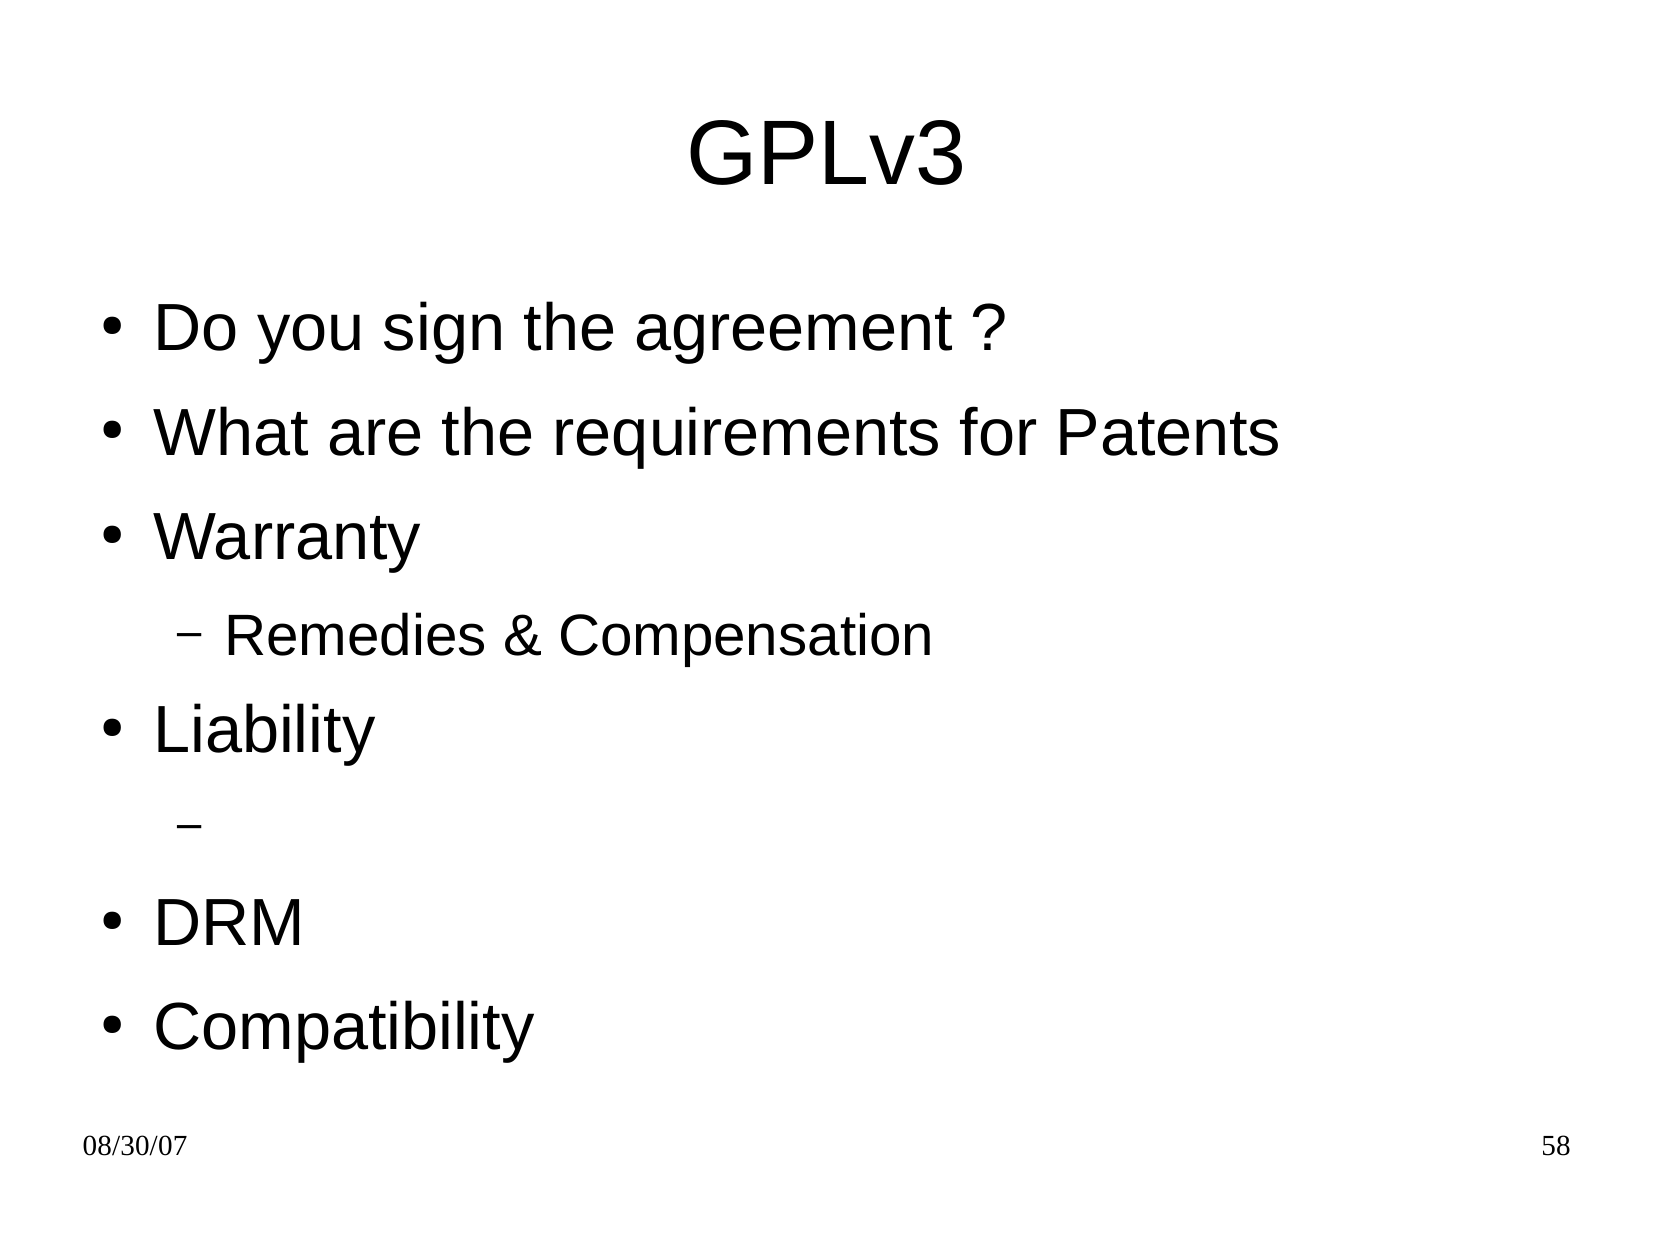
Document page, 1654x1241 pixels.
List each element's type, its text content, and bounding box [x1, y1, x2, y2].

title GPLv3 [82, 49, 1571, 257]
list Do you sign the agreement ? What are the requirements for Patents Warranty Remedies & Compensation Liability DRM Compatibility [82, 290, 1571, 1094]
